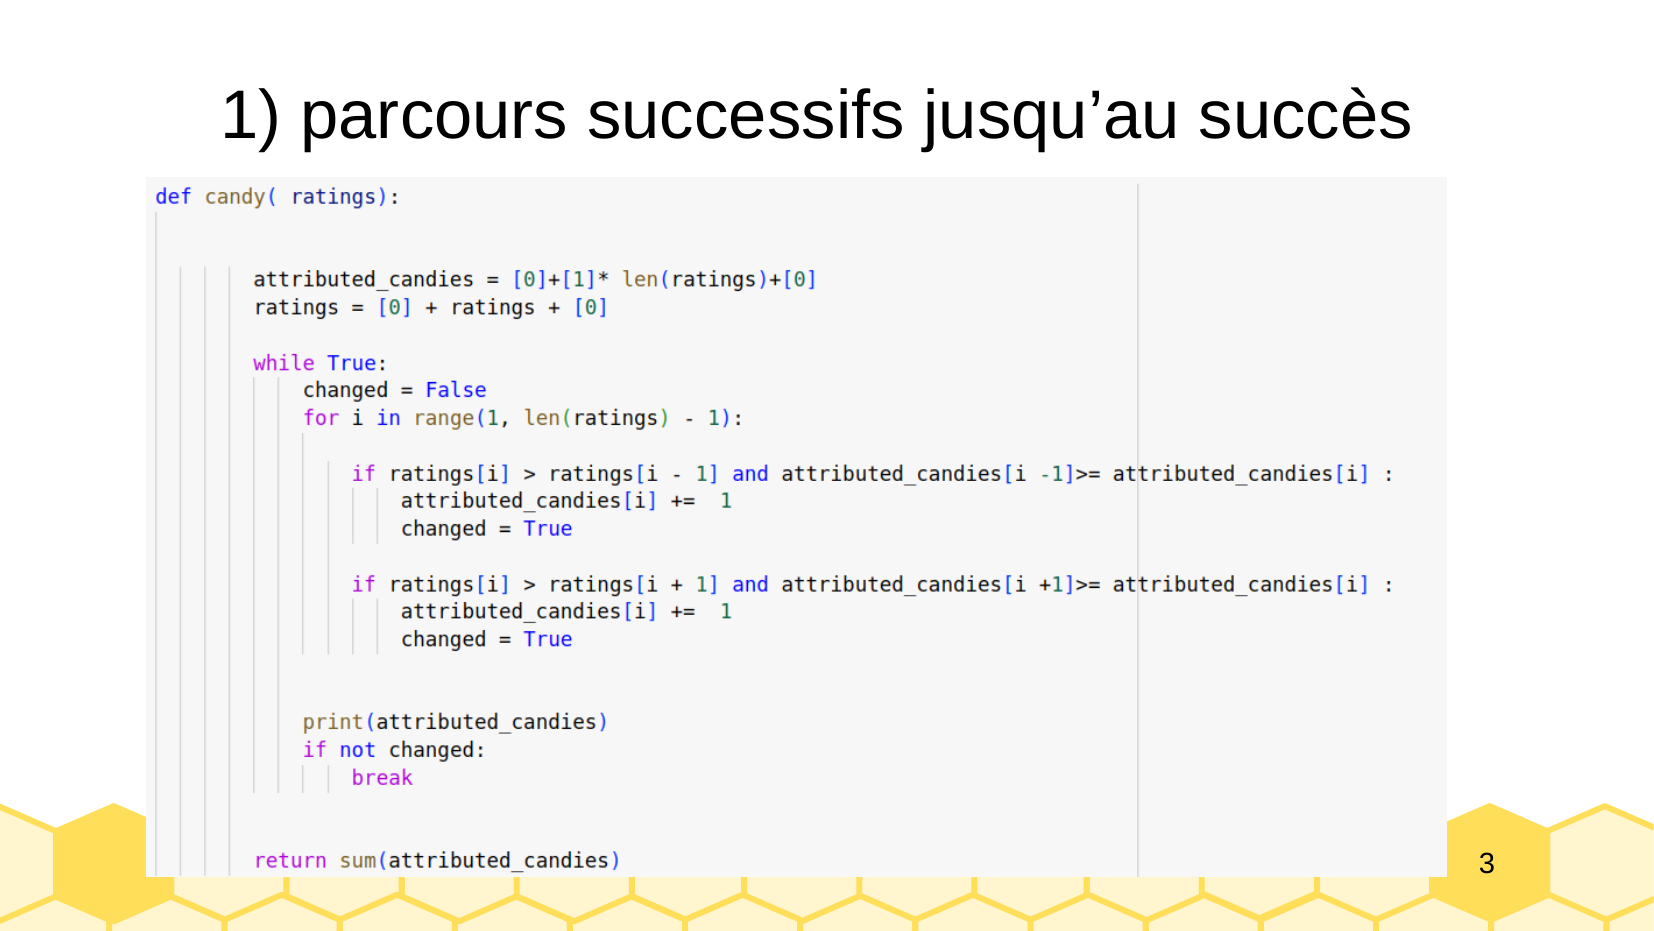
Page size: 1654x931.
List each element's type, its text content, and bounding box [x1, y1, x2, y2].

picture [146, 177, 1447, 877]
title 1) parcours successifs jusqu’au succès [82, 37, 1571, 193]
